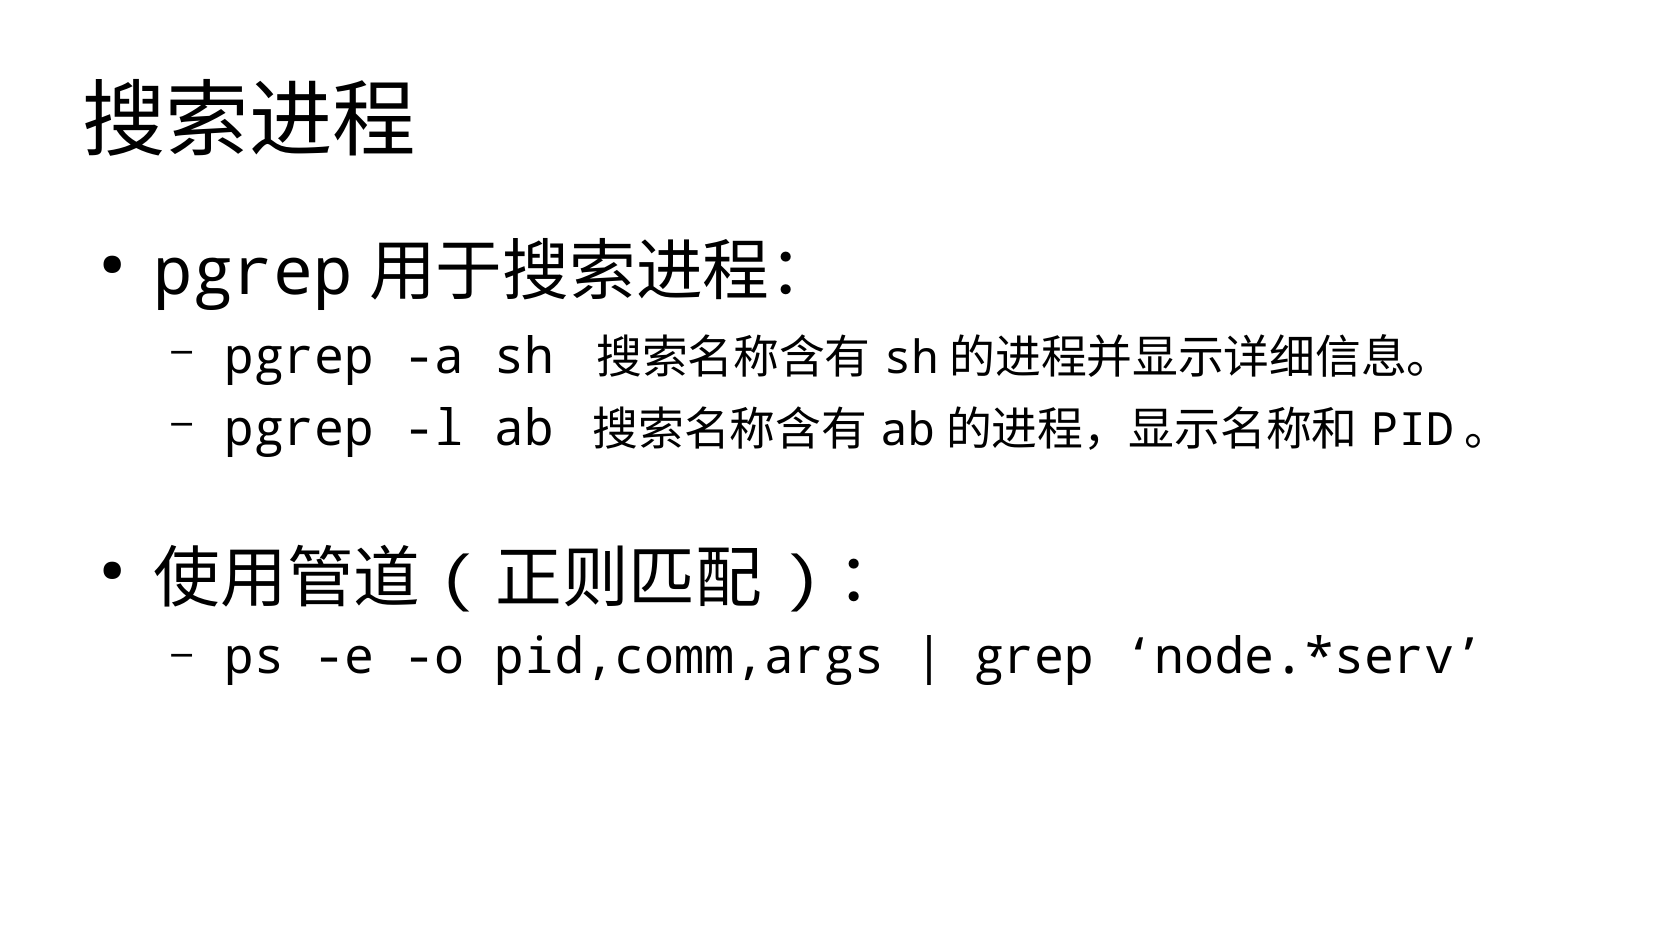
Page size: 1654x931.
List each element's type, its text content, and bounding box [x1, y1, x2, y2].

list pgrep用于搜索进程： pgrep -a sh 搜索名称含有sh的进程并显示详细信息。 pgrep -l ab 搜索名称含有ab的进程，显示名称和PID。 使用管道(正则匹配)： ps -e -o pid,comm,args | grep ‘node.*serv’ [82, 217, 1571, 815]
title 搜索进程 [82, 37, 1571, 189]
